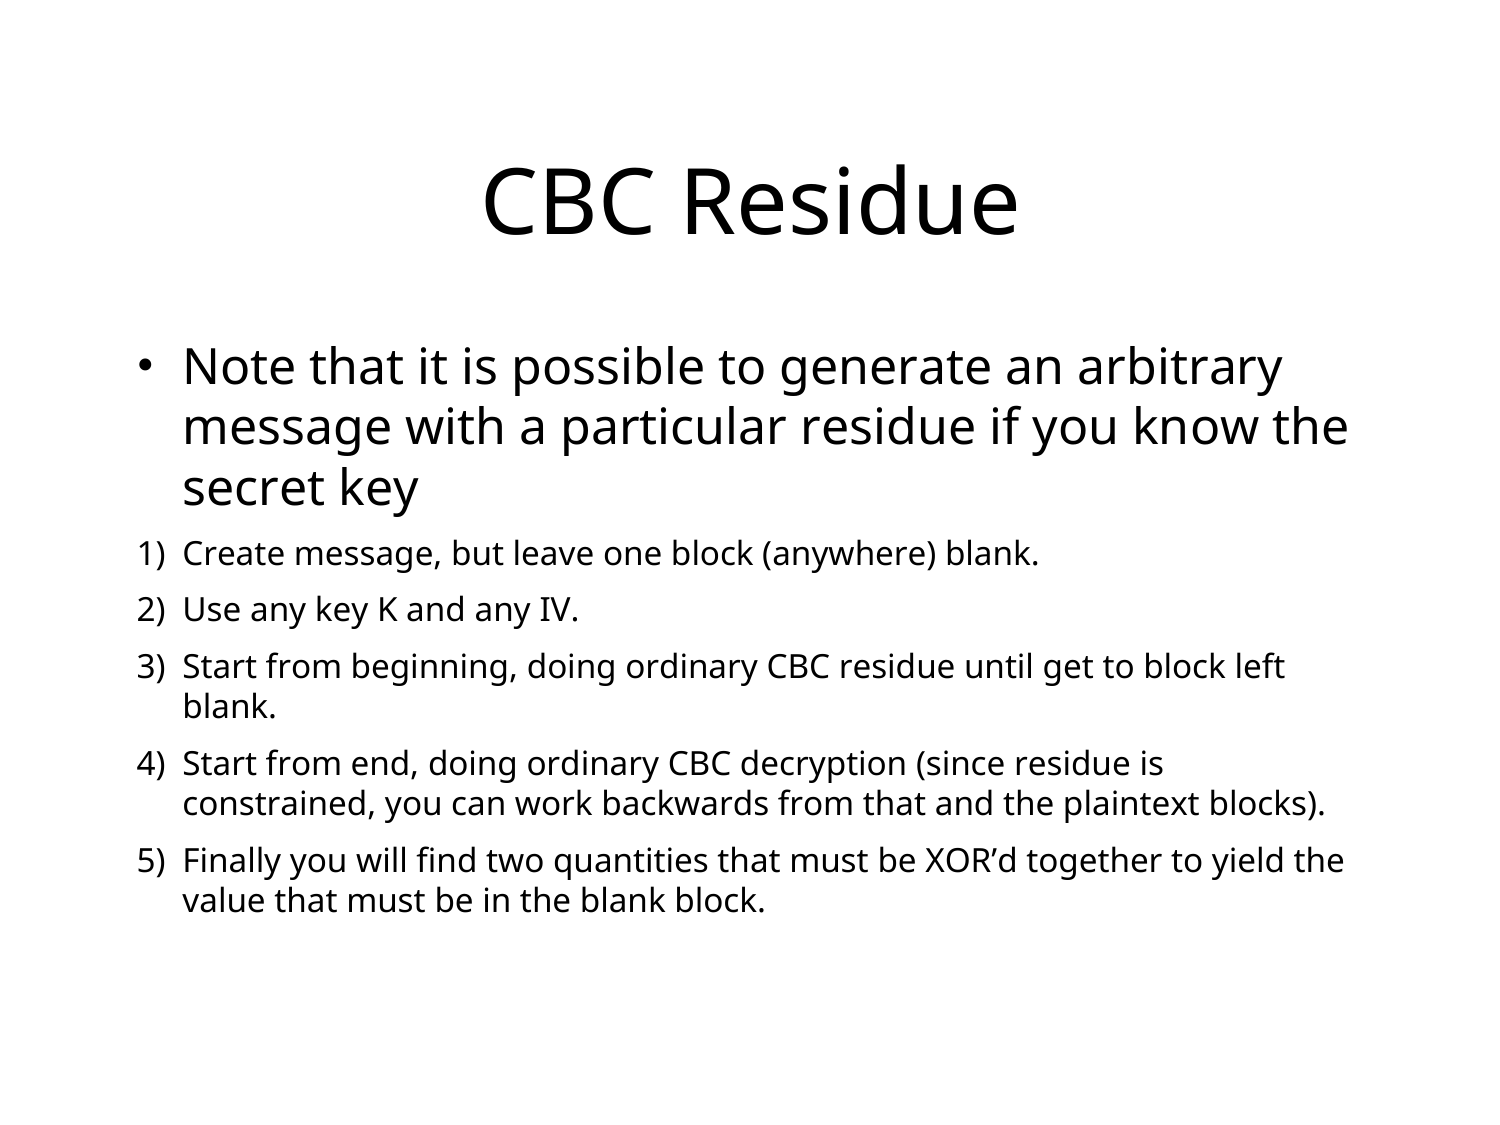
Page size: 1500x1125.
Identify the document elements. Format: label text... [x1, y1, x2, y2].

title CBC Residue [121, 104, 1381, 290]
list Note that it is possible to generate an arbitrary message with a particular residue if you know the secret key Create message, but leave one block (anywhere) blank. Use any key K and any IV. Start from beginning, doing ordinary CBC residue until get to block left blank. Start from end, doing ordinary CBC decryption (since residue is constrained, you can work backwards from that and the plaintext blocks). Finally you will find two quantities that must be XOR’d together to yield the value that must be in the blank block. [121, 326, 1381, 990]
